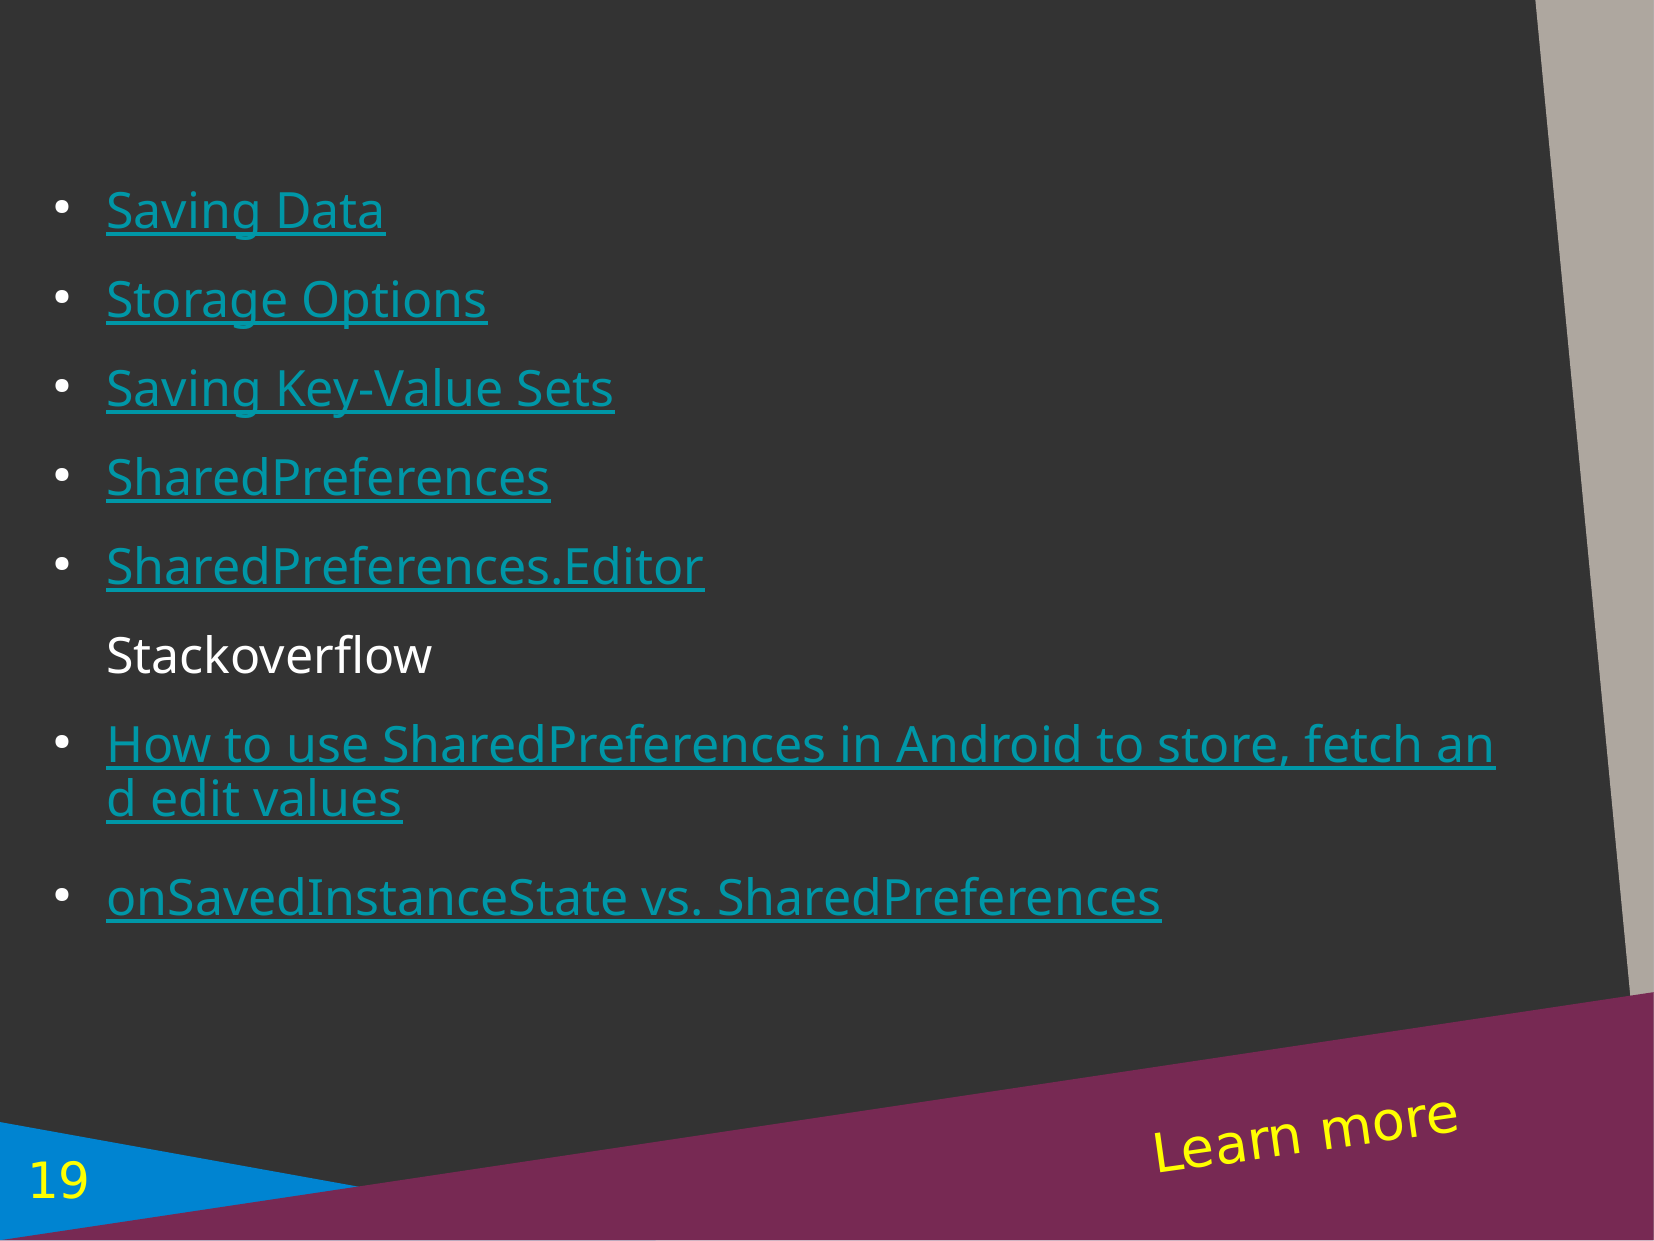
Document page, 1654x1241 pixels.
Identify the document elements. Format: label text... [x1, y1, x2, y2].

title Learn more [956, 995, 1654, 1241]
list Saving Data Storage Options Saving Key-Value Sets SharedPreferences SharedPreferences.Editor Stackoverflow How to use SharedPreferences in Android to store, fetch and edit values onSavedInstanceState vs. SharedPreferences [35, 59, 1524, 993]
